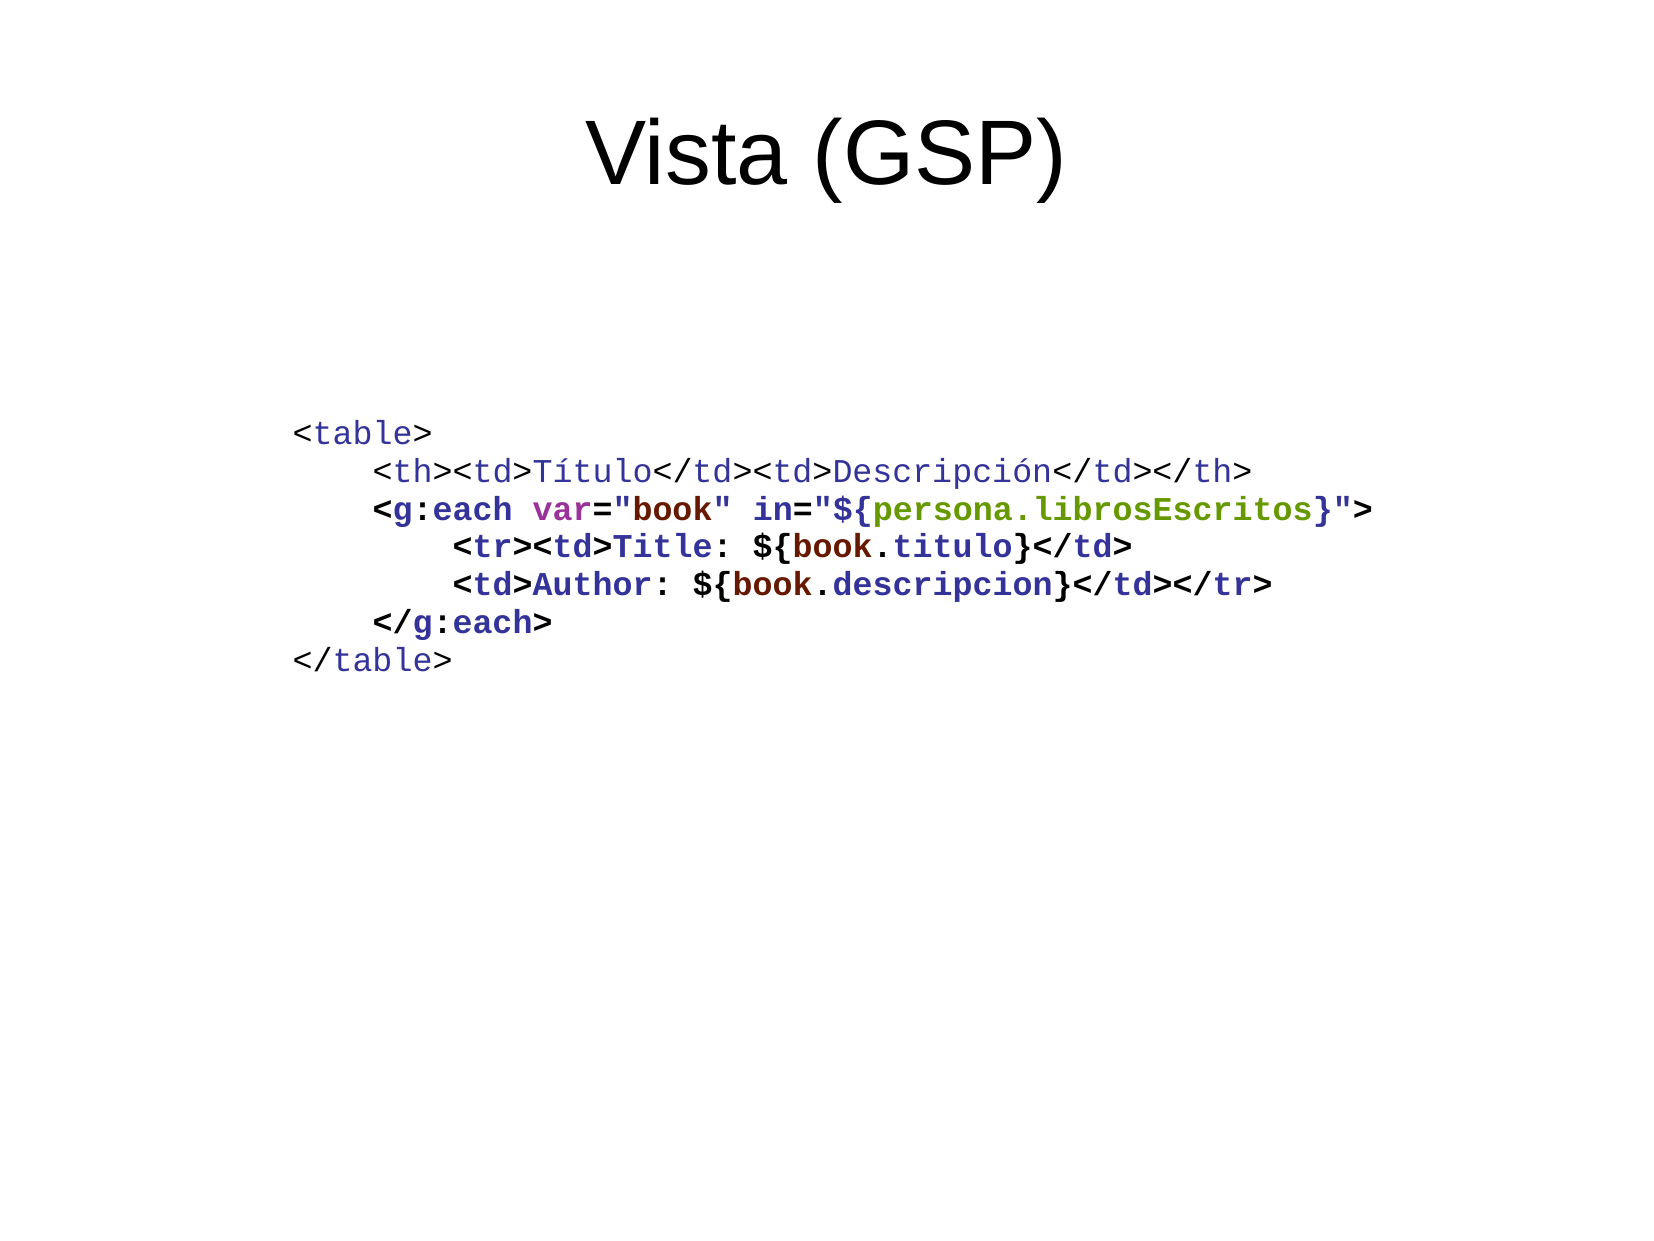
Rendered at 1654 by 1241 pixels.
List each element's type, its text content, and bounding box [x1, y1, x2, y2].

title Vista (GSP) [82, 49, 1571, 257]
subtitle <table> <th><td>Título</td><td>Descripción</td></th> <g:each var="book" in="${persona.librosEscritos}"> <tr><td>Title: ${book.titulo}</td> <td>Author: ${book.descripcion}</td></tr> </g:each> </table> [212, 379, 1654, 1099]
